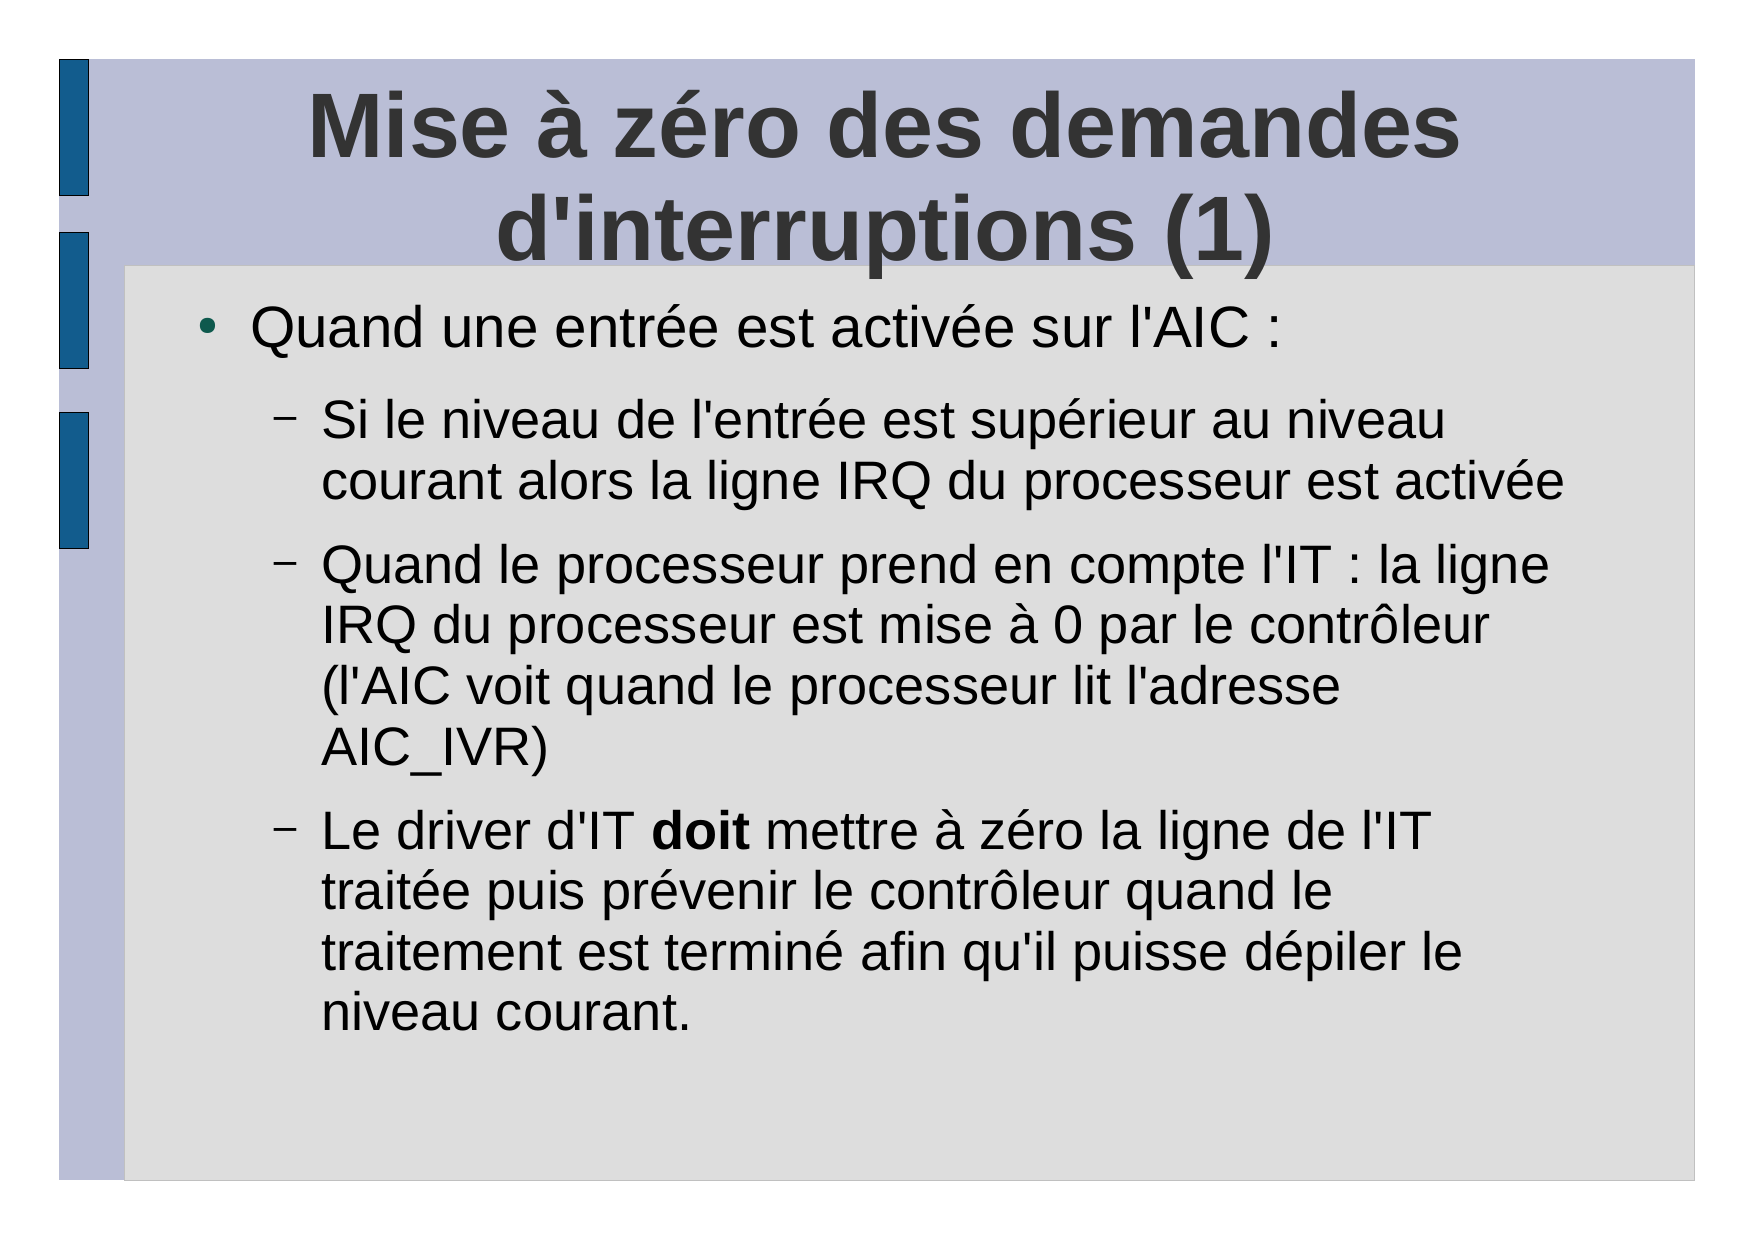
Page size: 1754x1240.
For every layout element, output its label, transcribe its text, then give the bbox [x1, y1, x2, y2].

title Mise à zéro des demandes d'interruptions (1) [118, 74, 1654, 280]
list Quand une entrée est activée sur l'AIC : Si le niveau de l'entrée est supérieur au niveau courant alors la ligne IRQ du processeur est activée Quand le processeur prend en compte l'IT : la ligne IRQ du processeur est mise à 0 par le contrôleur (l'AIC voit quand le processeur lit l'adresse AIC_IVR) Le driver d'IT doit mettre à zéro la ligne de l'IT traitée puis prévenir le contrôleur quand le traitement est terminé afin qu'il puisse dépiler le niveau courant. [179, 295, 1577, 1093]
